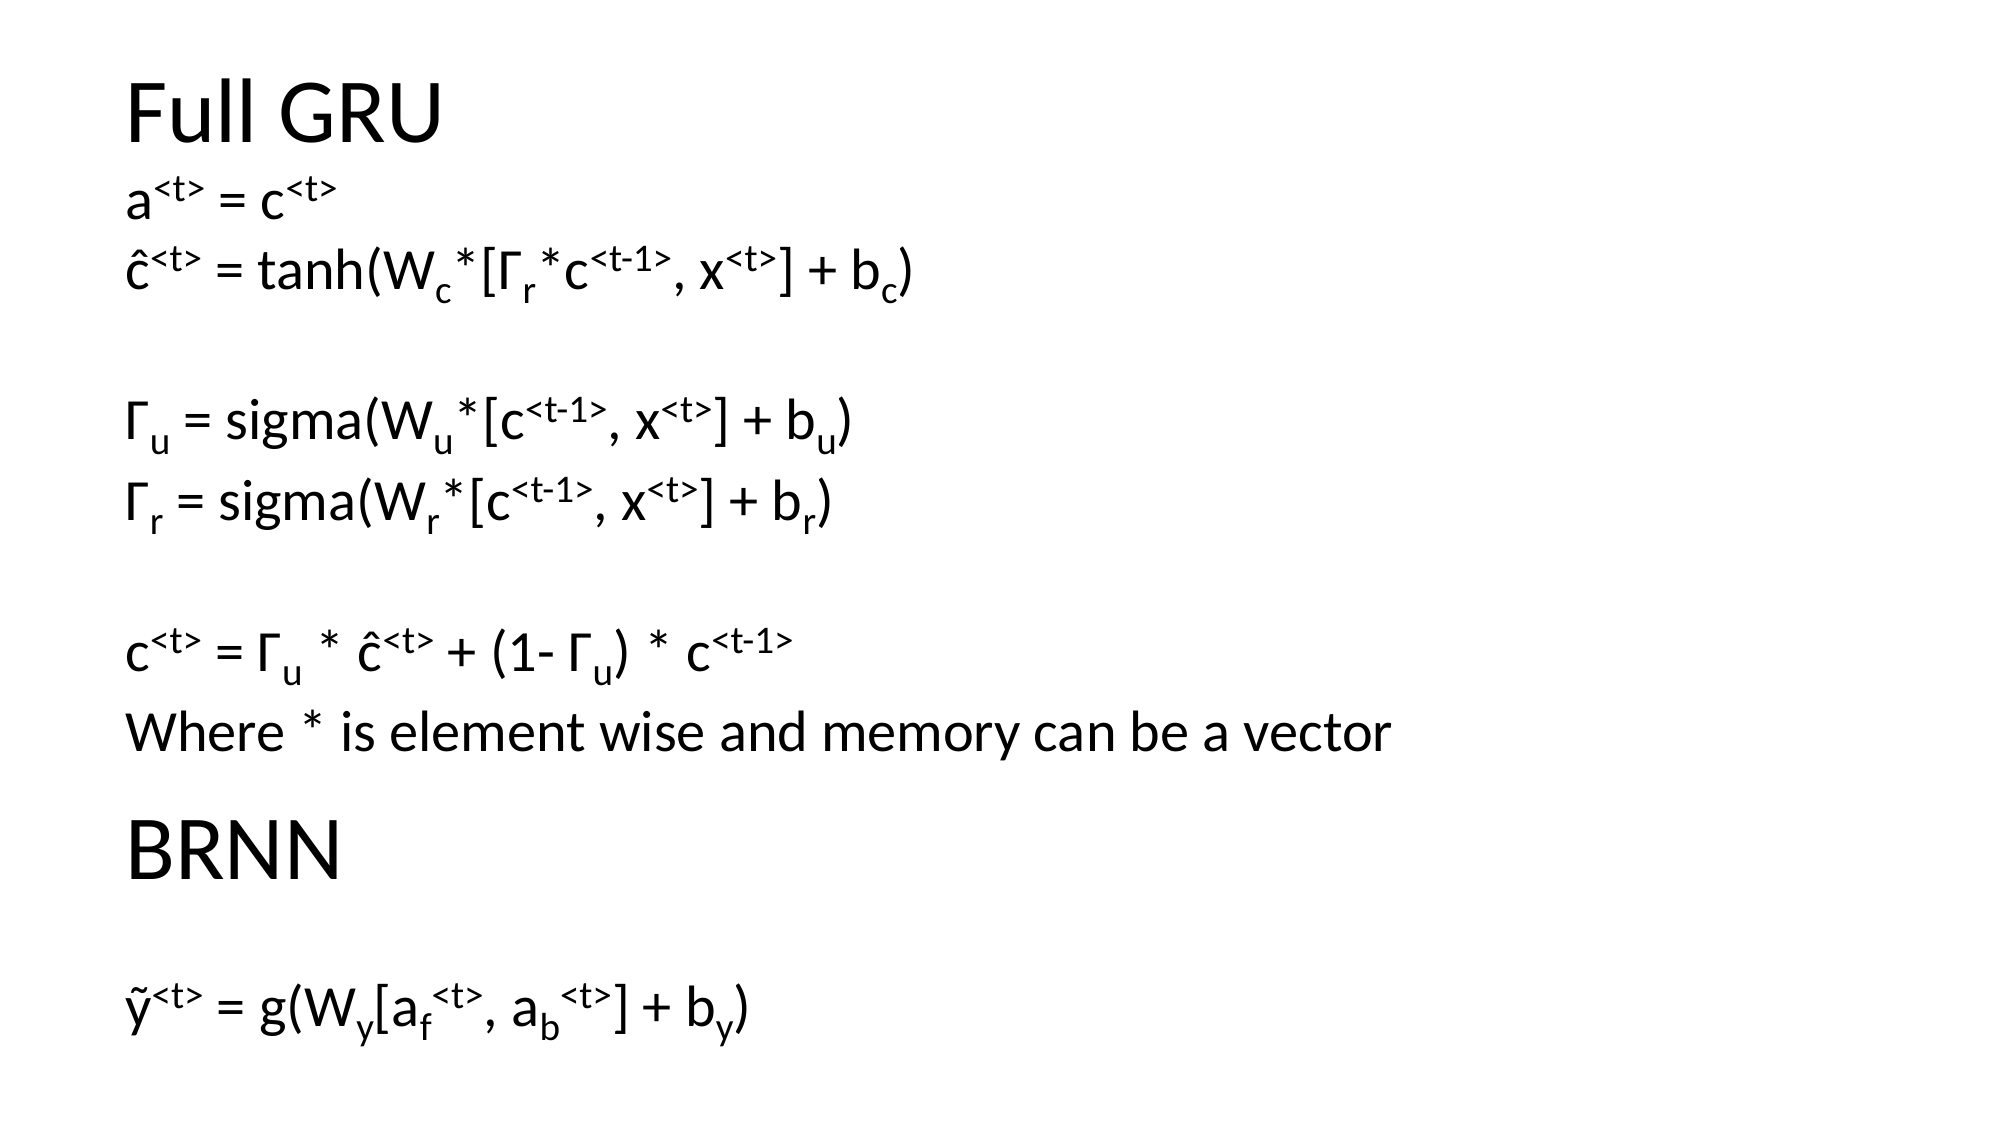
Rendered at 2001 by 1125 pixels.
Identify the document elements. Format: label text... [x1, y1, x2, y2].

text_box BRNN ỹ<t> = g(Wy[af<t>, ab<t>] + by) [110, 780, 1890, 1048]
text_box Full GRU a<t> = c<t> ĉ<t> = tanh(Wc*[Γr*c<t-1>, x<t>] + bc) Γu = sigma(Wu*[c<t-1>, x<t>] + bu) Γr = sigma(Wr*[c<t-1>, x<t>] + br) c<t> = Γu * ĉ<t> + (1- Γu) * c<t-1> Where * is element wise and memory can be a vector [110, 43, 1890, 736]
